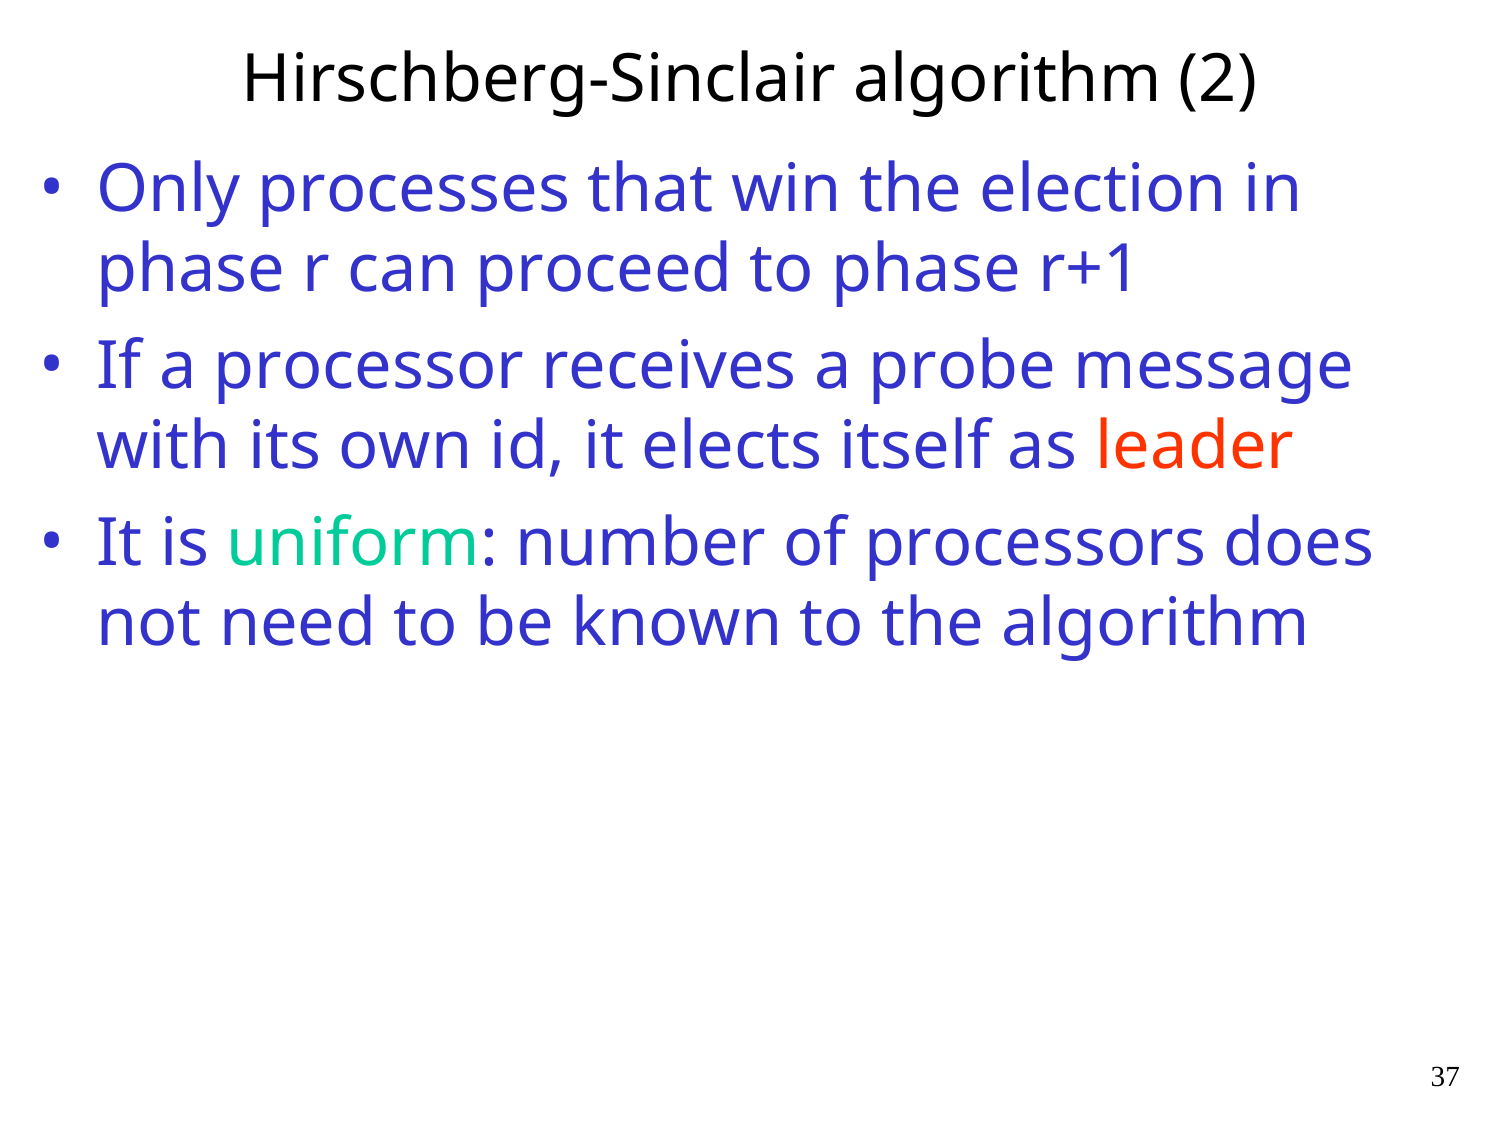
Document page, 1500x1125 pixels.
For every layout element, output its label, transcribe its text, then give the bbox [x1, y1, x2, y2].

text_box <number> [1162, 1049, 1476, 1101]
list Only processes that win the election in phase r can proceed to phase r+1 If a processor receives a probe message with its own id, it elects itself as leader It is uniform: number of processors does not need to be known to the algorithm [24, 137, 1476, 1038]
title Hirschberg-Sinclair algorithm (2) [24, 24, 1476, 126]
